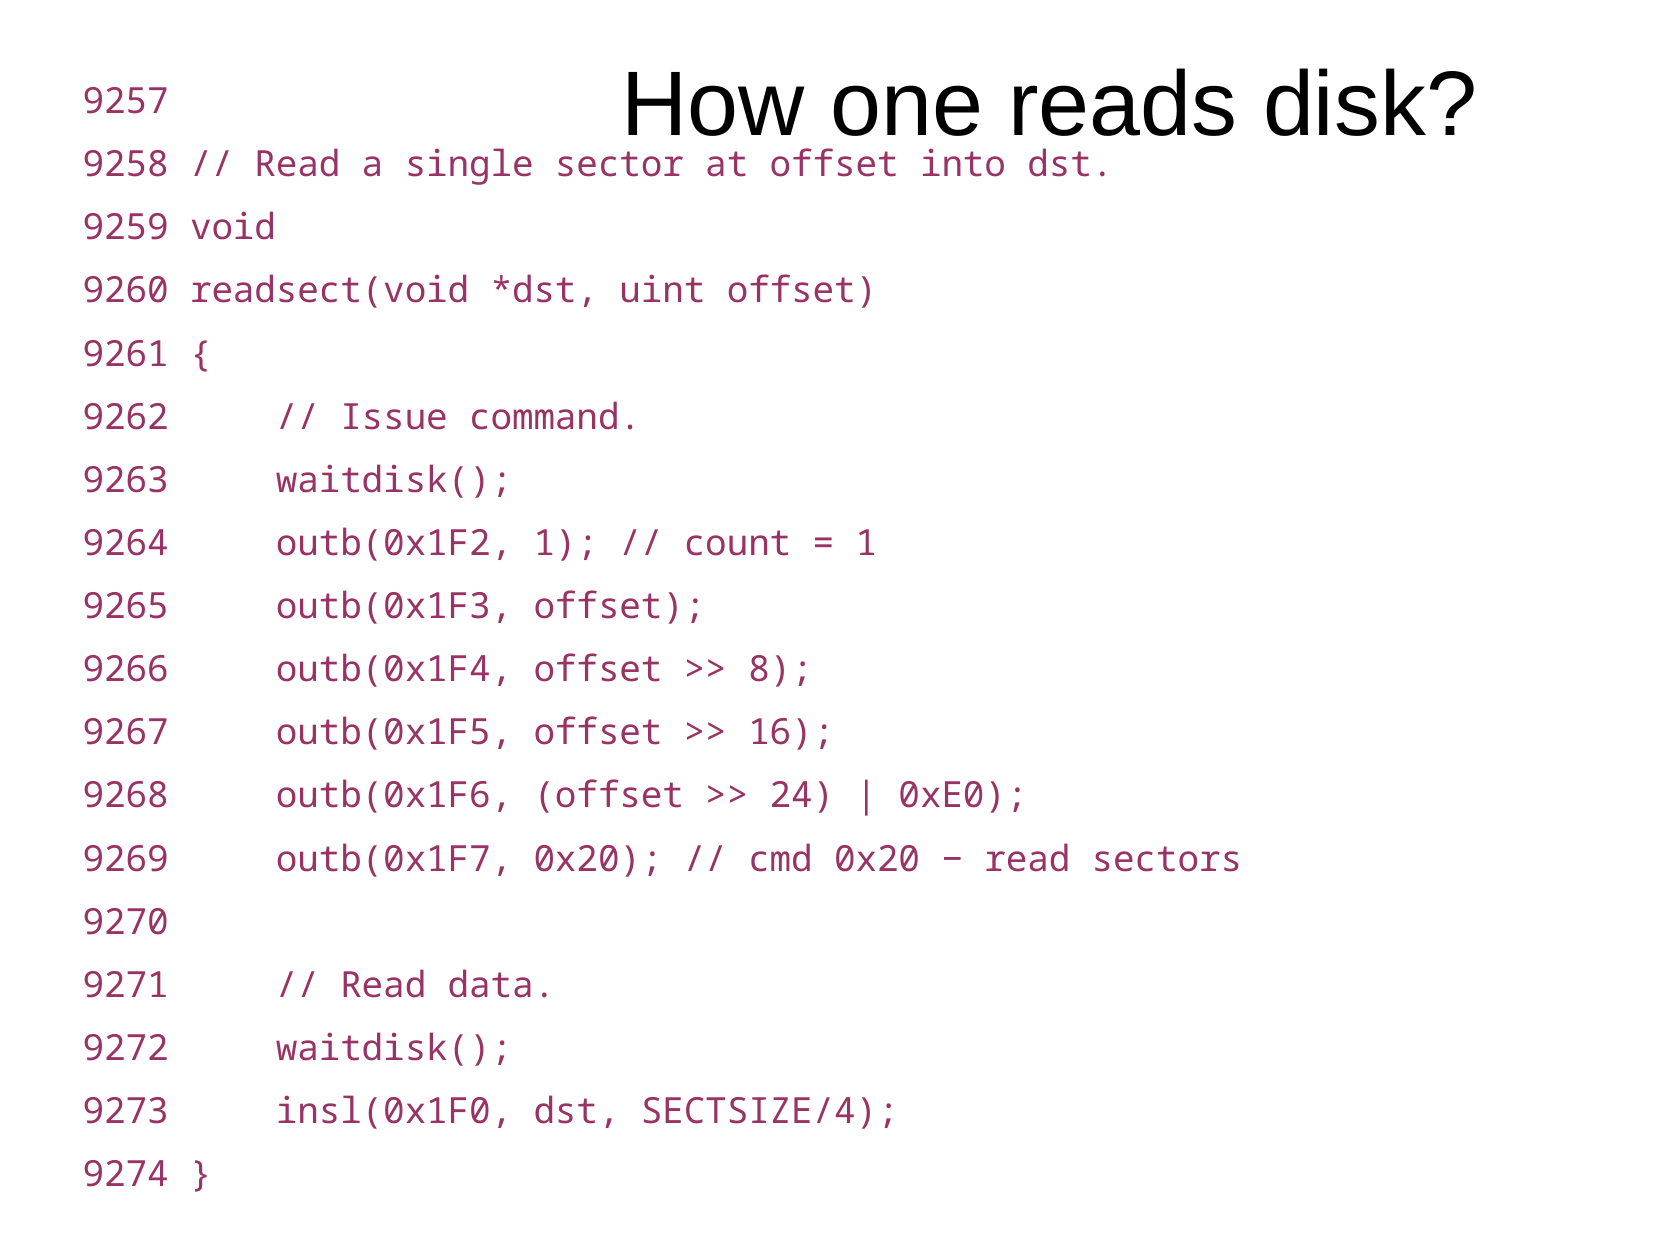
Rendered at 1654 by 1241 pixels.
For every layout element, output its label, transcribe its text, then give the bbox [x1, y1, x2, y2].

title How one reads disk? [487, 0, 1613, 208]
list 9257 9258 // Read a single sector at offset into dst. 9259 void 9260 readsect(void *dst, uint offset) 9261 { 9262 // Issue command. 9263 waitdisk(); 9264 outb(0x1F2, 1); // count = 1 9265 outb(0x1F3, offset); 9266 outb(0x1F4, offset >> 8); 9267 outb(0x1F5, offset >> 16); 9268 outb(0x1F6, (offset >> 24) | 0xE0); 9269 outb(0x1F7, 0x20); // cmd 0x20 − read sectors 9270 9271 // Read data. 9272 waitdisk(); 9273 insl(0x1F0, dst, SECTSIZE/4); 9274 } [82, 75, 1571, 1201]
